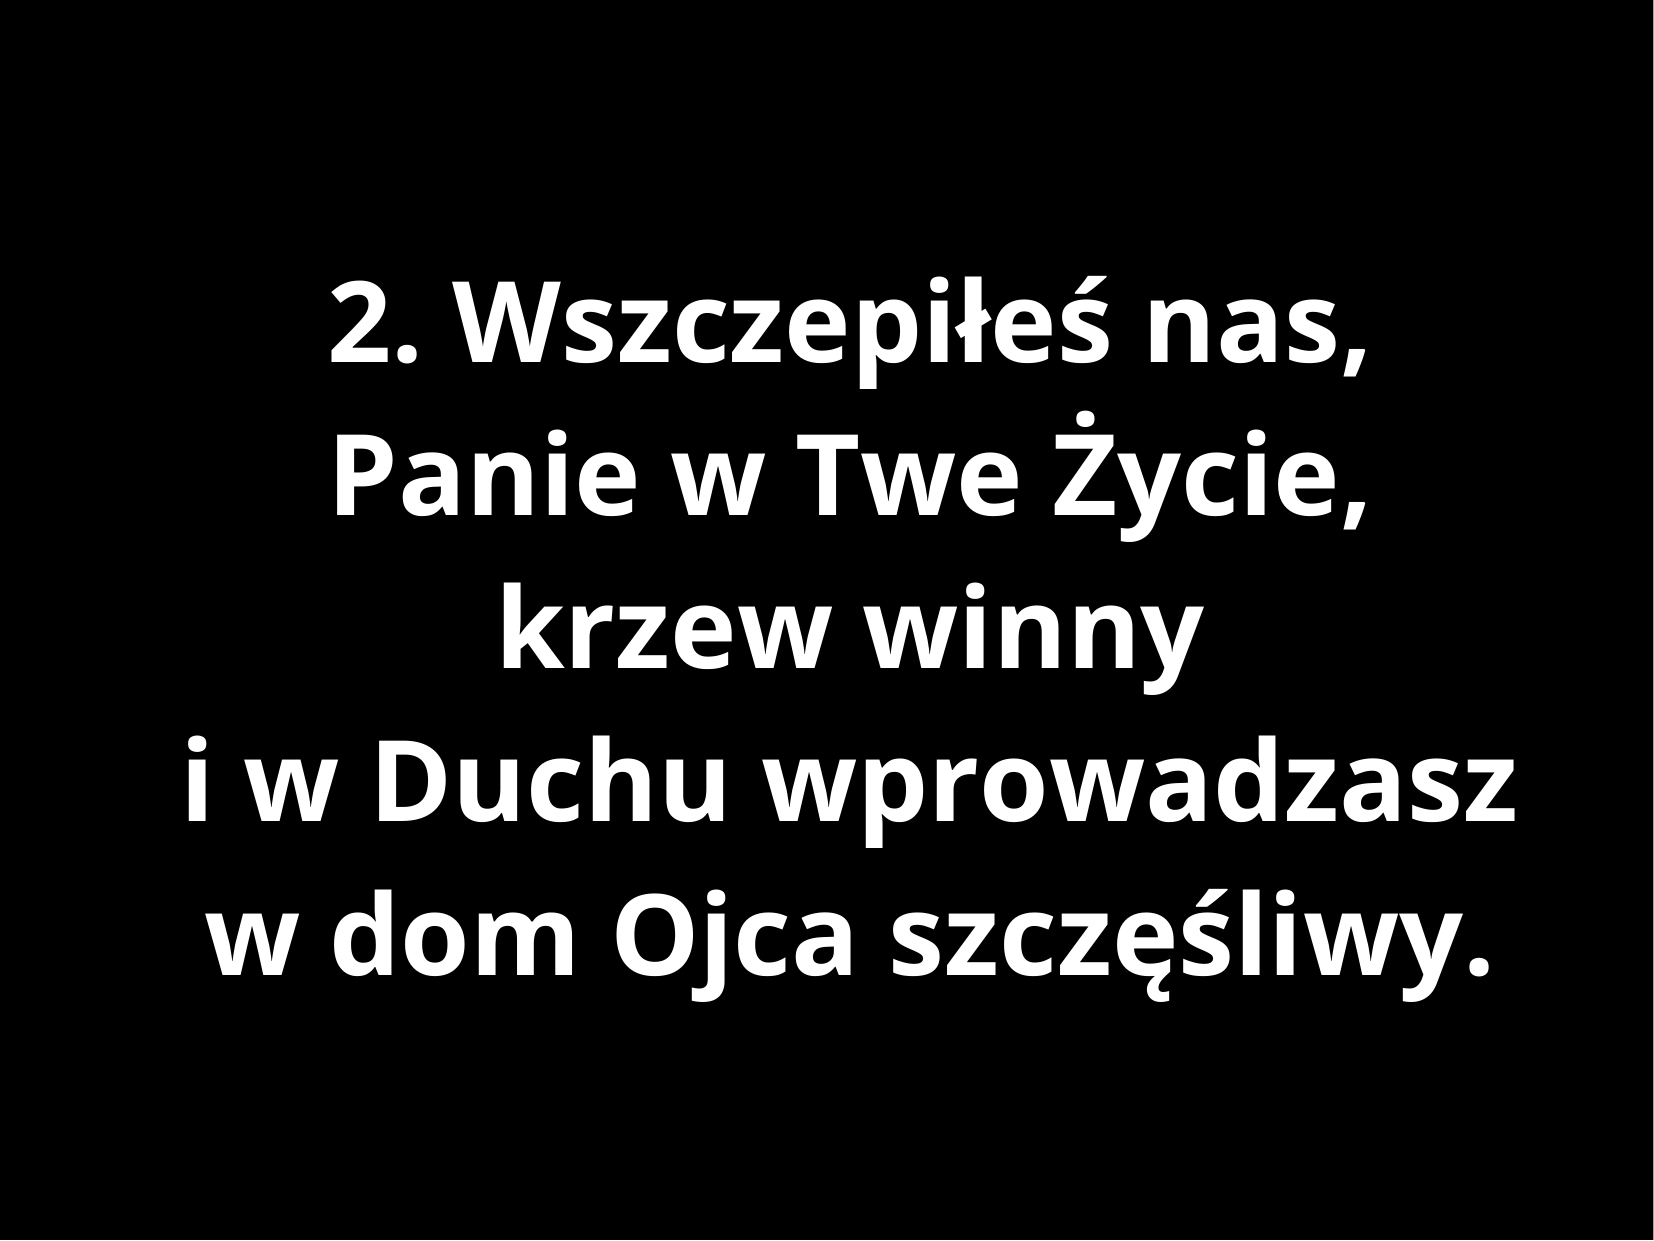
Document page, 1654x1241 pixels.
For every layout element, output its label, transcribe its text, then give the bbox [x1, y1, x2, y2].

subtitle 2. Wszczepiłeś nas, Panie w Twe Życie, krzew winny i w Duchu wprowadzasz w dom Ojca szczęśliwy. [5, 5, 1654, 1241]
